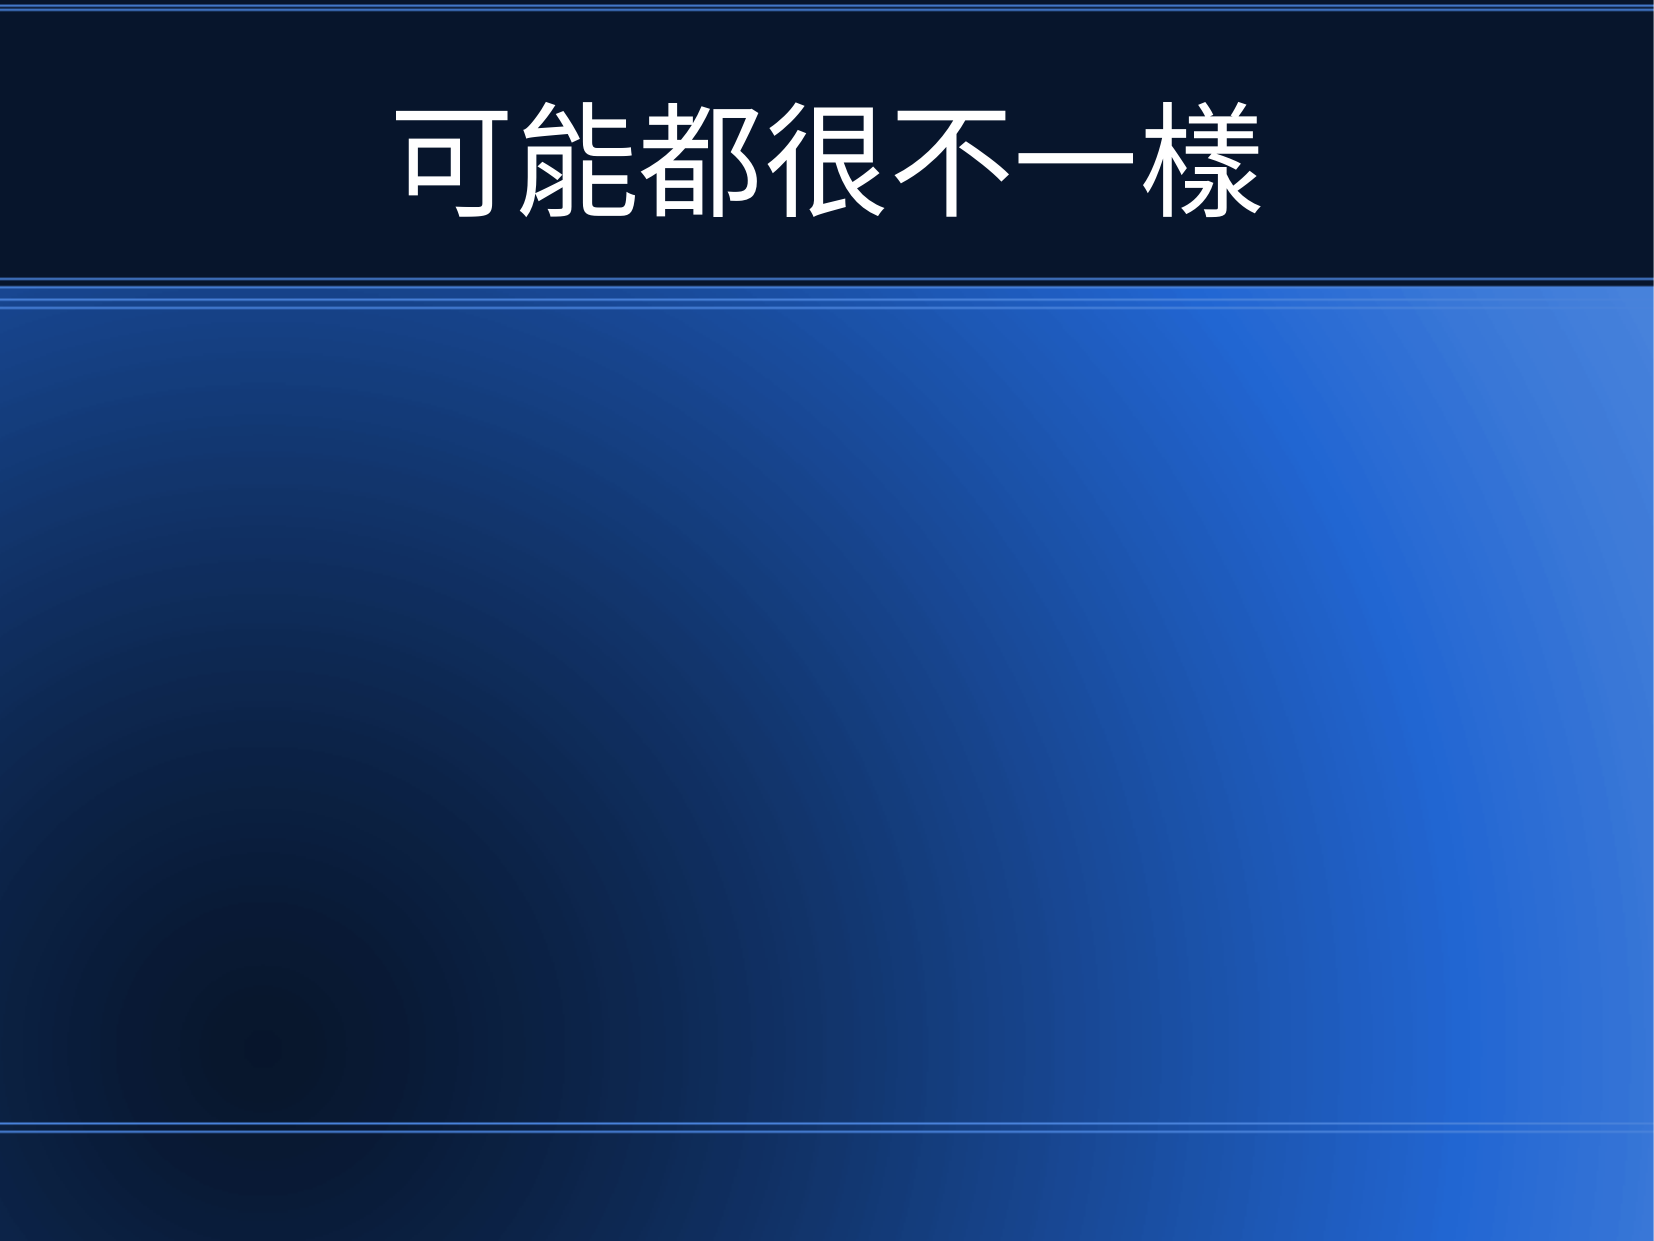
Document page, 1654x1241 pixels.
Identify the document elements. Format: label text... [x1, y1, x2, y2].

title 可能都很不一樣 [82, 49, 1571, 257]
picture [0, 0, 1654, 1241]
